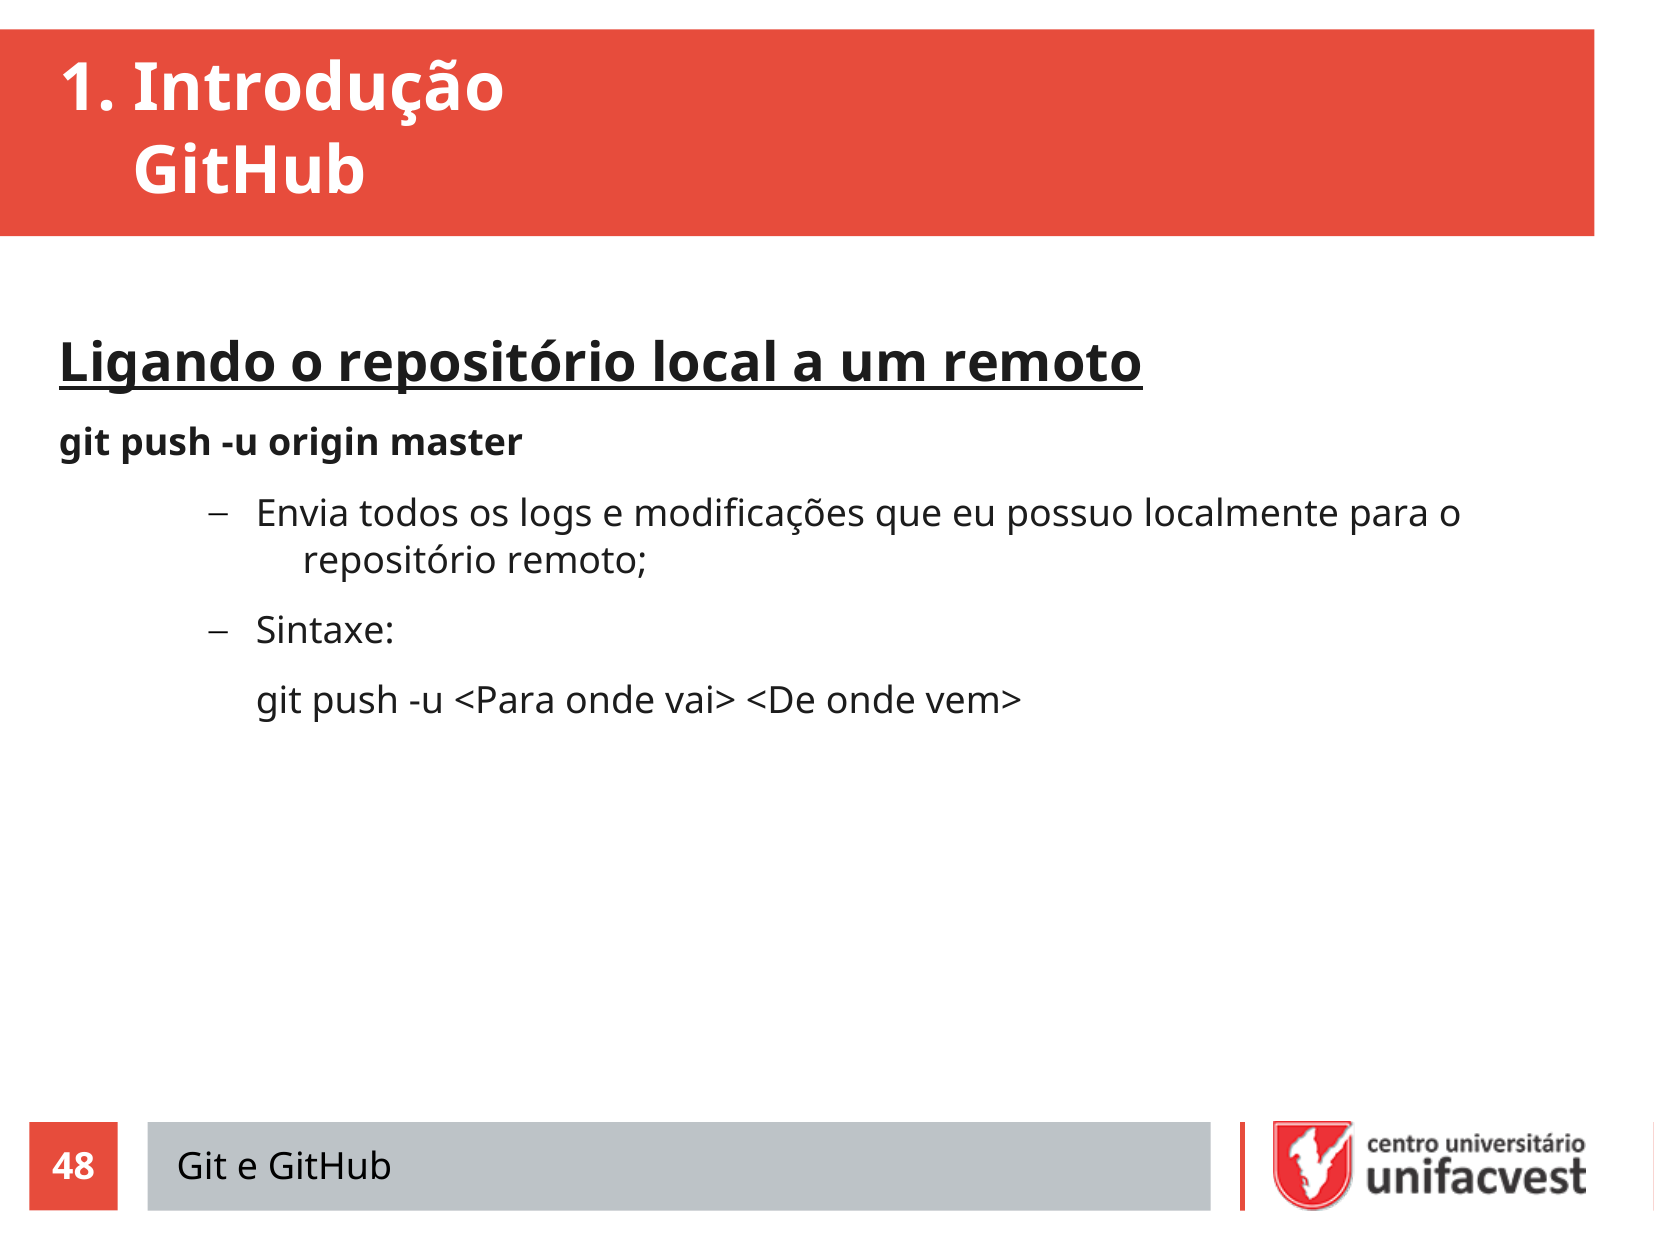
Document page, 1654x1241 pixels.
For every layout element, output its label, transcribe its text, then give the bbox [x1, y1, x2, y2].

text_box [1245, 1120, 1654, 1212]
list Ligando o repositório local a um remoto git push -u origin master Envia todos os logs e modificações que eu possuo localmente para o repositório remoto; Sintaxe: git push -u <Para onde vai> <De onde vem> [59, 324, 1566, 1093]
title 1. Introdução GitHub [59, 59, 1595, 207]
picture [1273, 1121, 1586, 1211]
text_box Git e GitHub [161, 1132, 1212, 1196]
